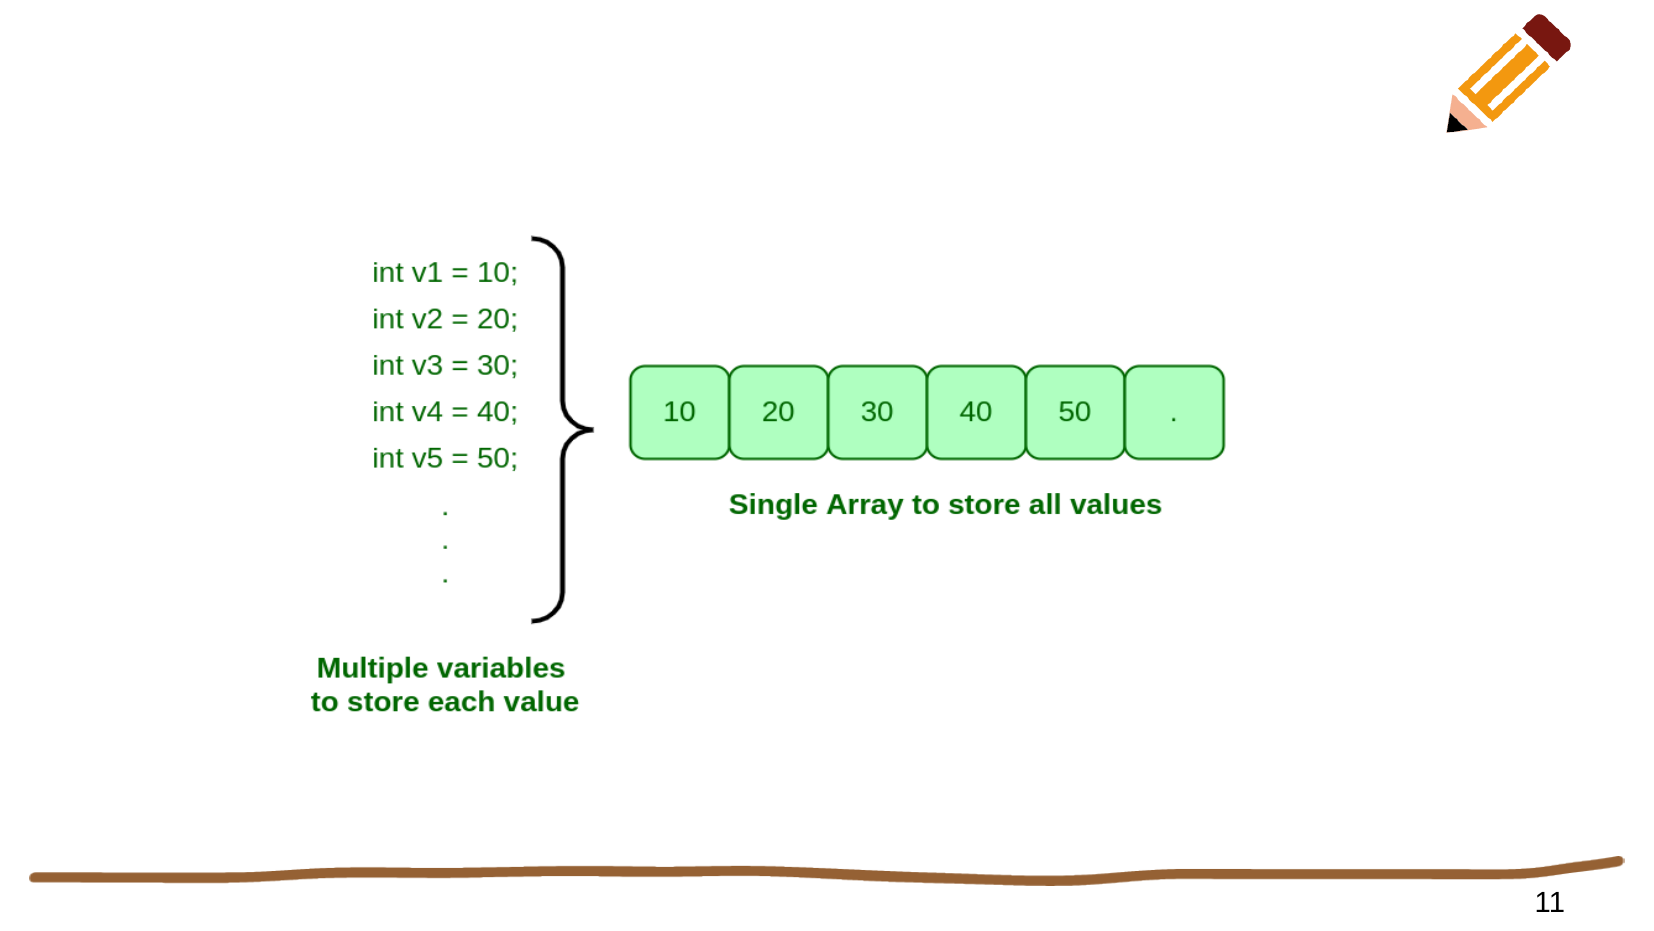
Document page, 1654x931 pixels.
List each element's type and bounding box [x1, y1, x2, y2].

picture [1446, 14, 1571, 133]
picture [29, 856, 1625, 886]
picture [284, 224, 1238, 738]
